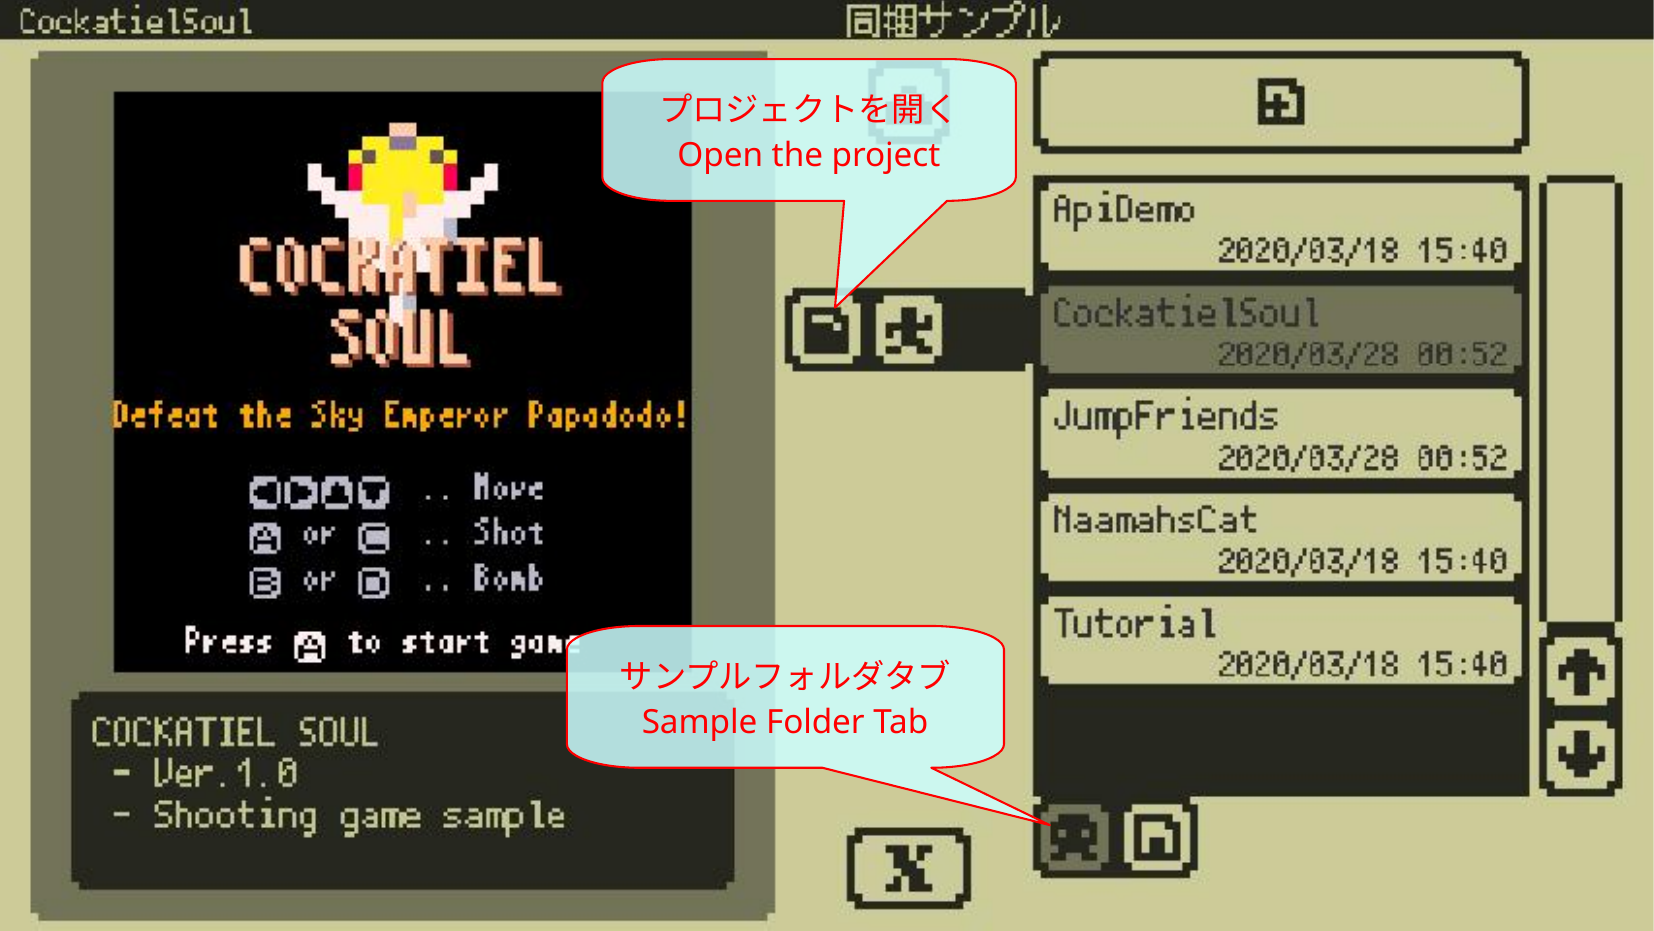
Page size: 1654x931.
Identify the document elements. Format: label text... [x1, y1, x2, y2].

picture [0, 0, 1654, 931]
text_box プロジェクトを開く Open the project [602, 59, 1016, 308]
text_box サンプルフォルダタブ Sample Folder Tab [566, 625, 1050, 826]
